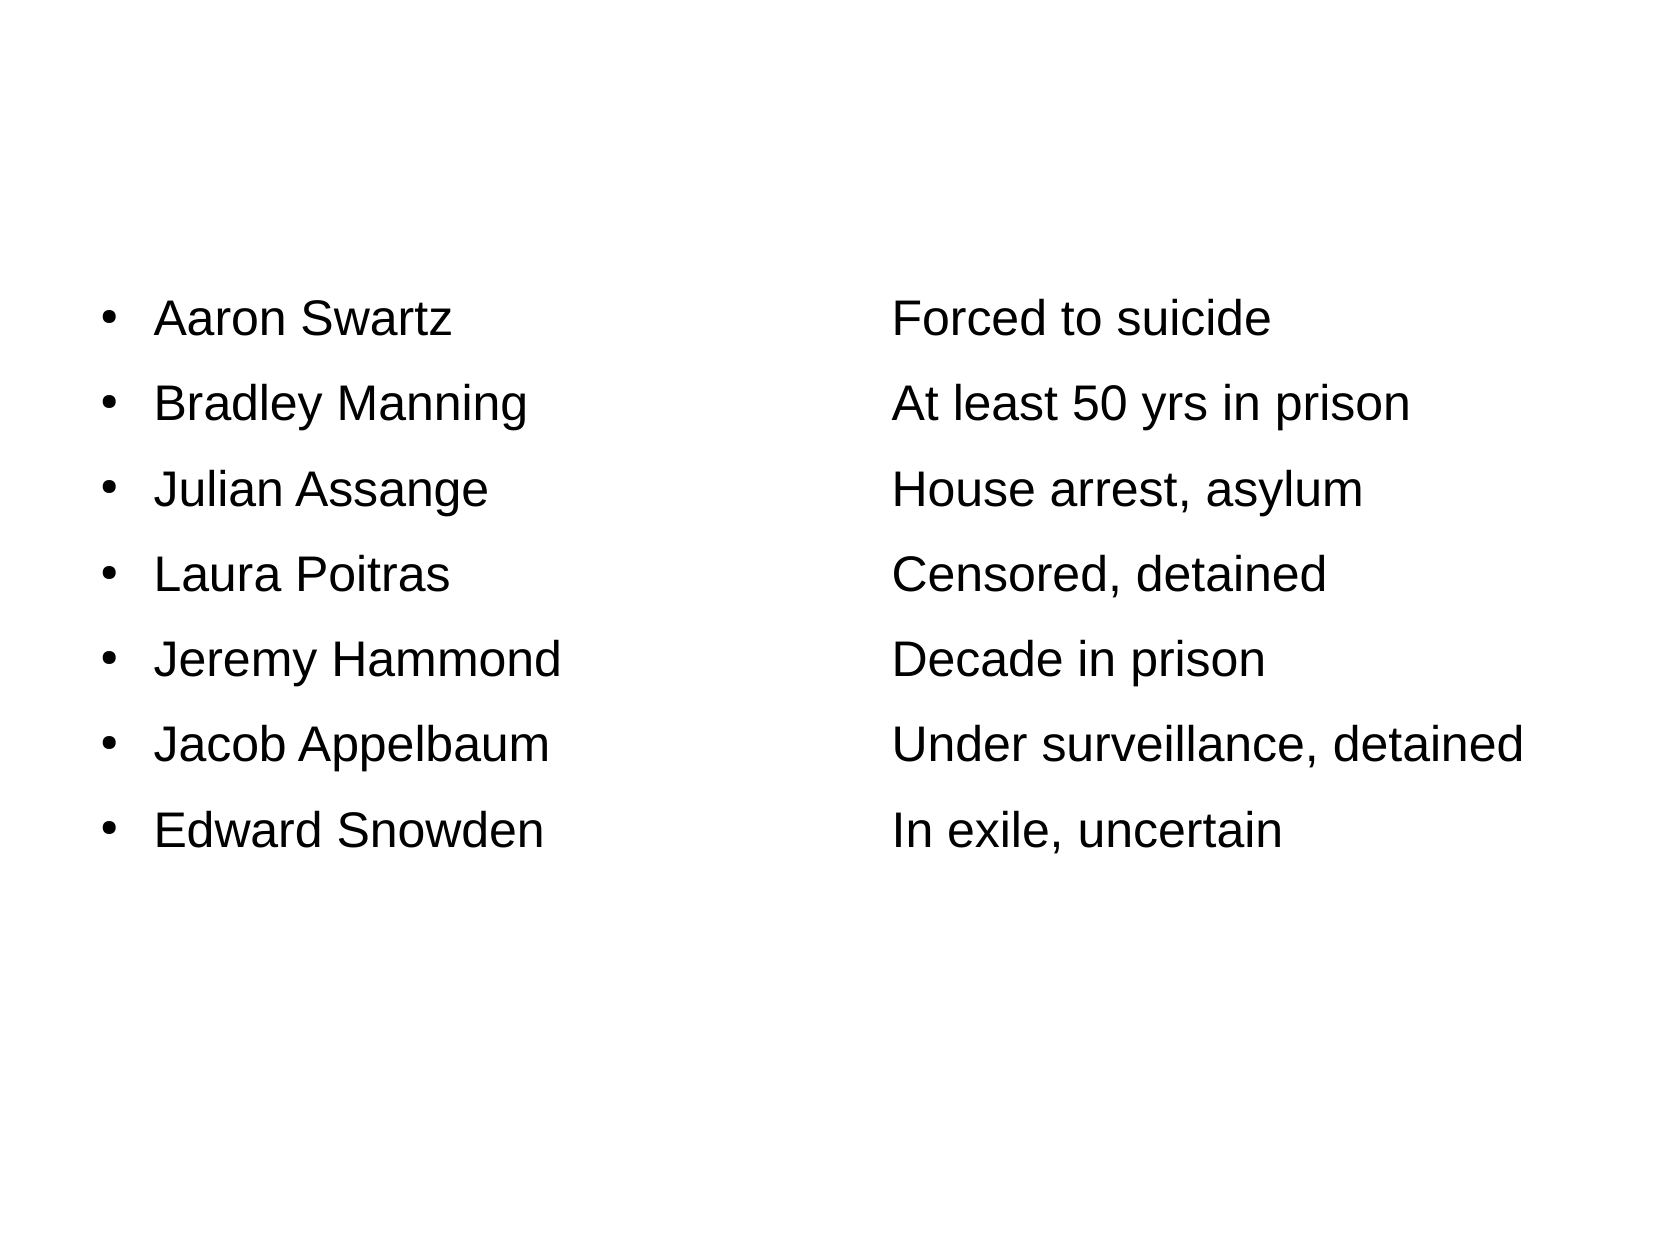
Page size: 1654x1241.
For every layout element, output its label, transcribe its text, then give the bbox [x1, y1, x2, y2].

list Aaron Swartz Forced to suicide Bradley Manning At least 50 yrs in prison Julian Assange House arrest, asylum Laura Poitras Censored, detained Jeremy Hammond Decade in prison Jacob Appelbaum Under surveillance, detained Edward Snowden In exile, uncertain [82, 290, 1538, 1010]
